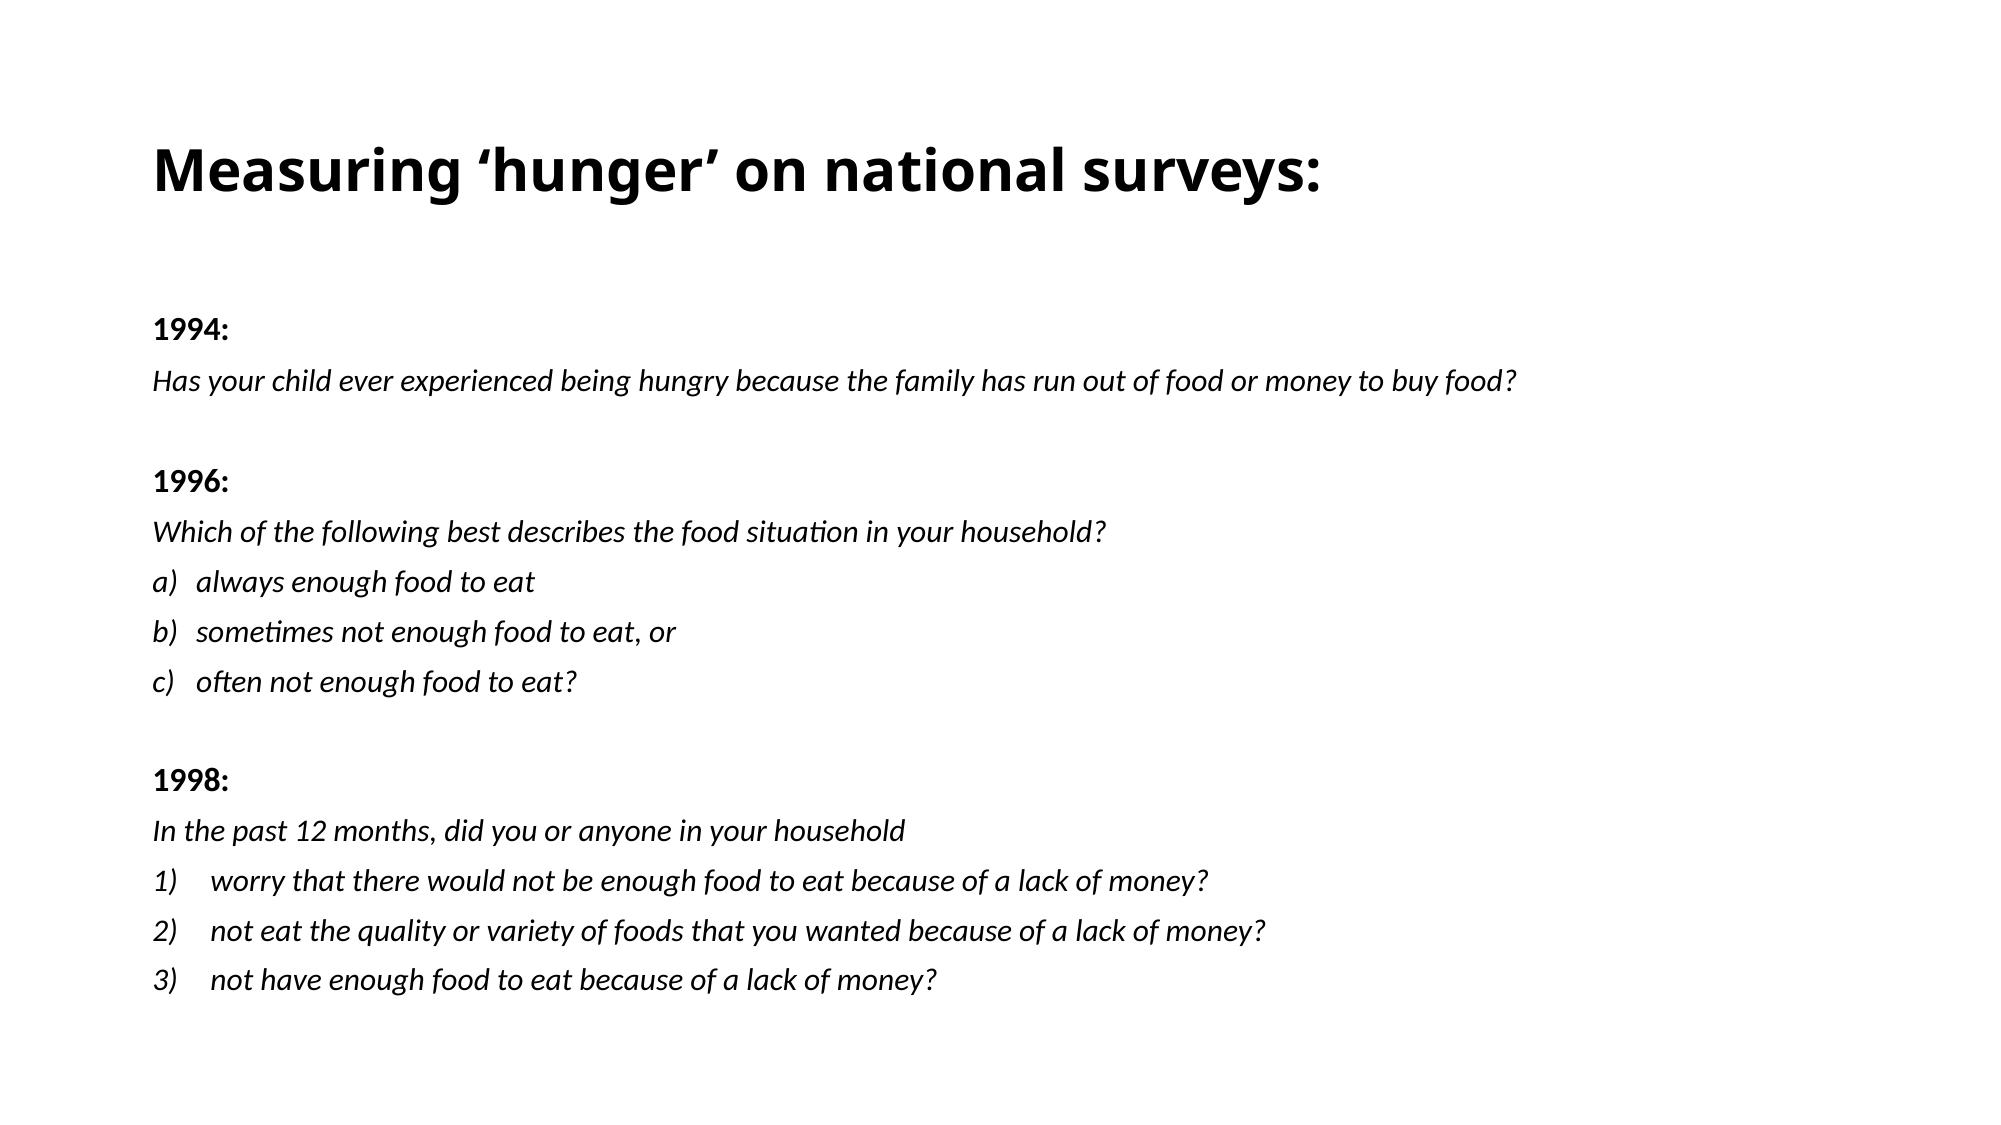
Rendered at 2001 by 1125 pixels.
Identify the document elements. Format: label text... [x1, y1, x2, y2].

title Measuring ‘hunger’ on national surveys: [137, 59, 1863, 278]
list 1994: Has your child ever experienced being hungry because the family has run out of food or money to buy food? 1996: Which of the following best describes the food situation in your household? always enough food to eat sometimes not enough food to eat, or often not enough food to eat? 1998: In the past 12 months, did you or anyone in your household worry that there would not be enough food to eat because of a lack of money? not eat the quality or variety of foods that you wanted because of a lack of money? not have enough food to eat because of a lack of money? [137, 299, 1863, 1014]
